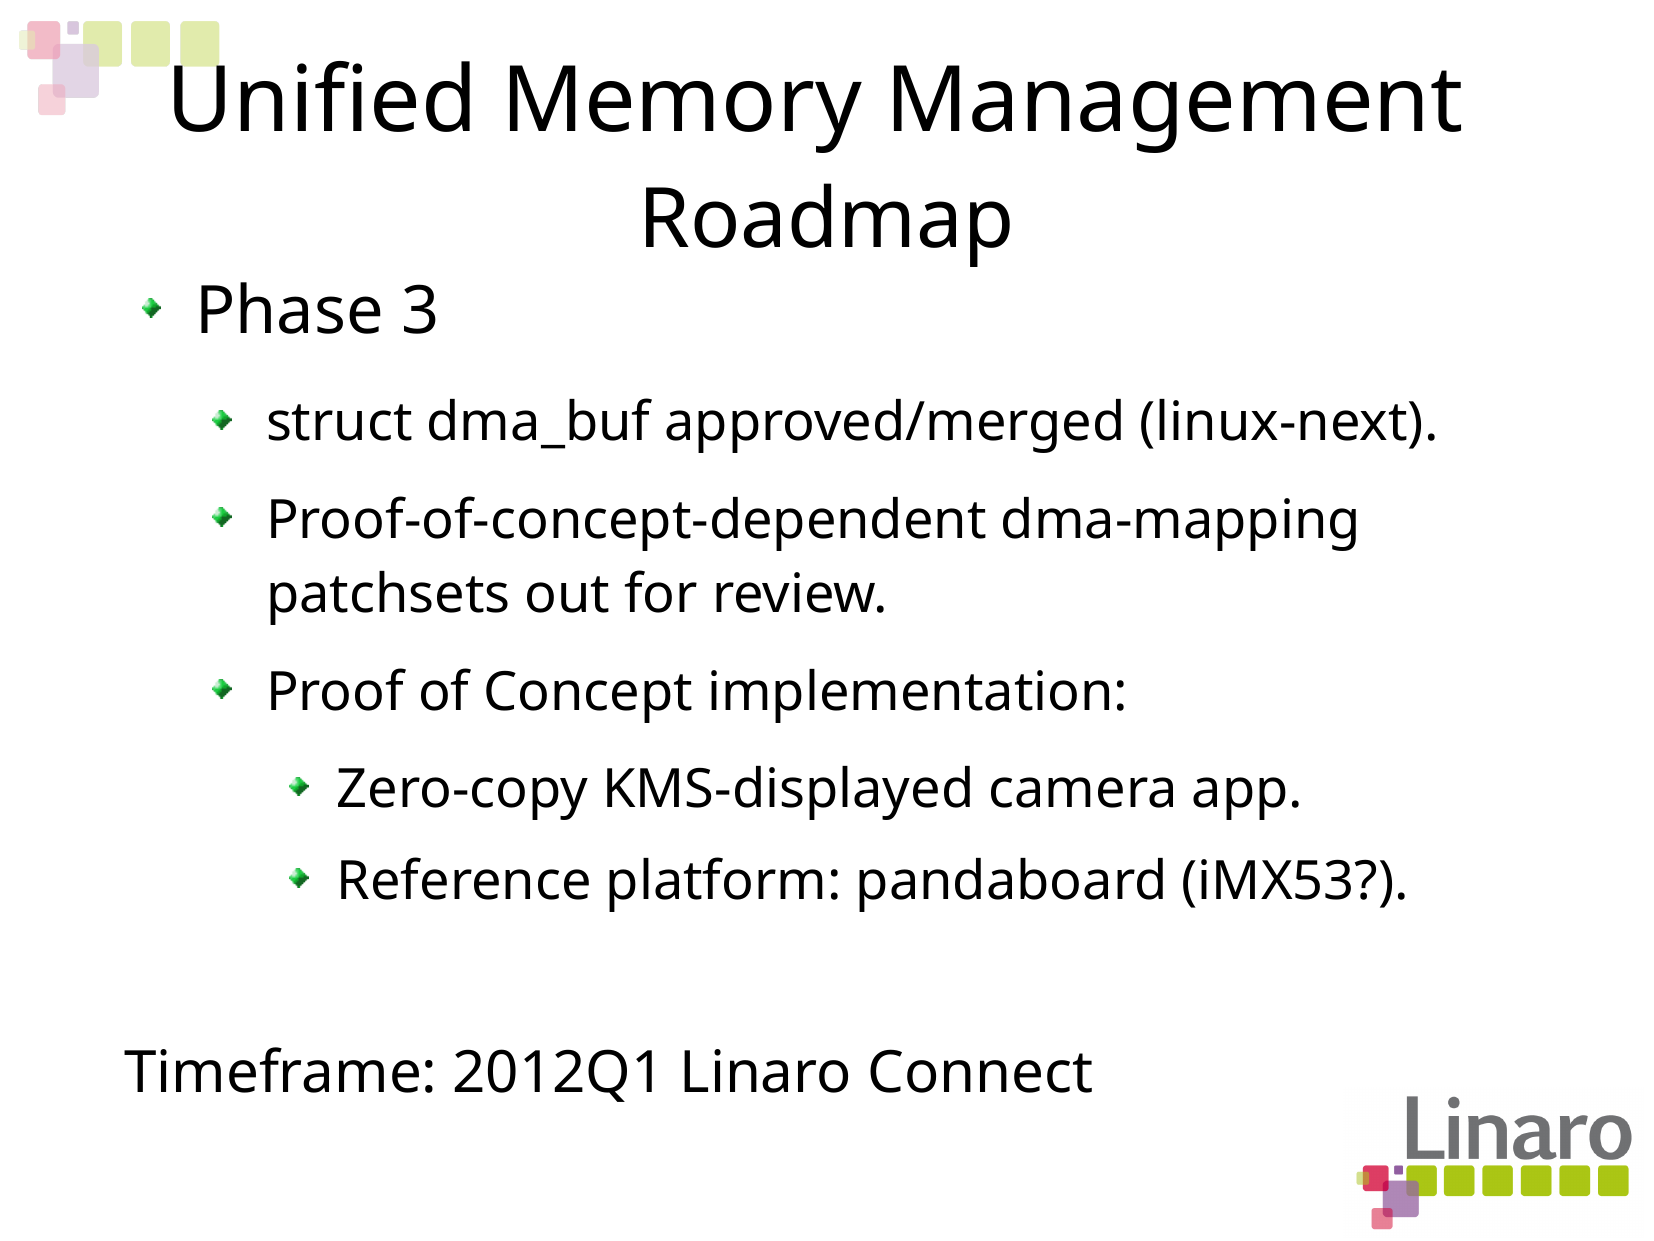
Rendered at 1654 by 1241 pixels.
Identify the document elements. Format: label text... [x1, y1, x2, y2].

title Unified Memory Management Roadmap [82, 50, 1571, 256]
picture [1343, 1087, 1644, 1238]
list Phase 3 struct dma_buf approved/merged (linux-next). Proof-of-concept-dependent dma-mapping patchsets out for review. Proof of Concept implementation: Zero-copy KMS-displayed camera app. Reference platform: pandaboard (iMX53?). Timeframe: 2012Q1 Linaro Connect [124, 262, 1613, 1126]
